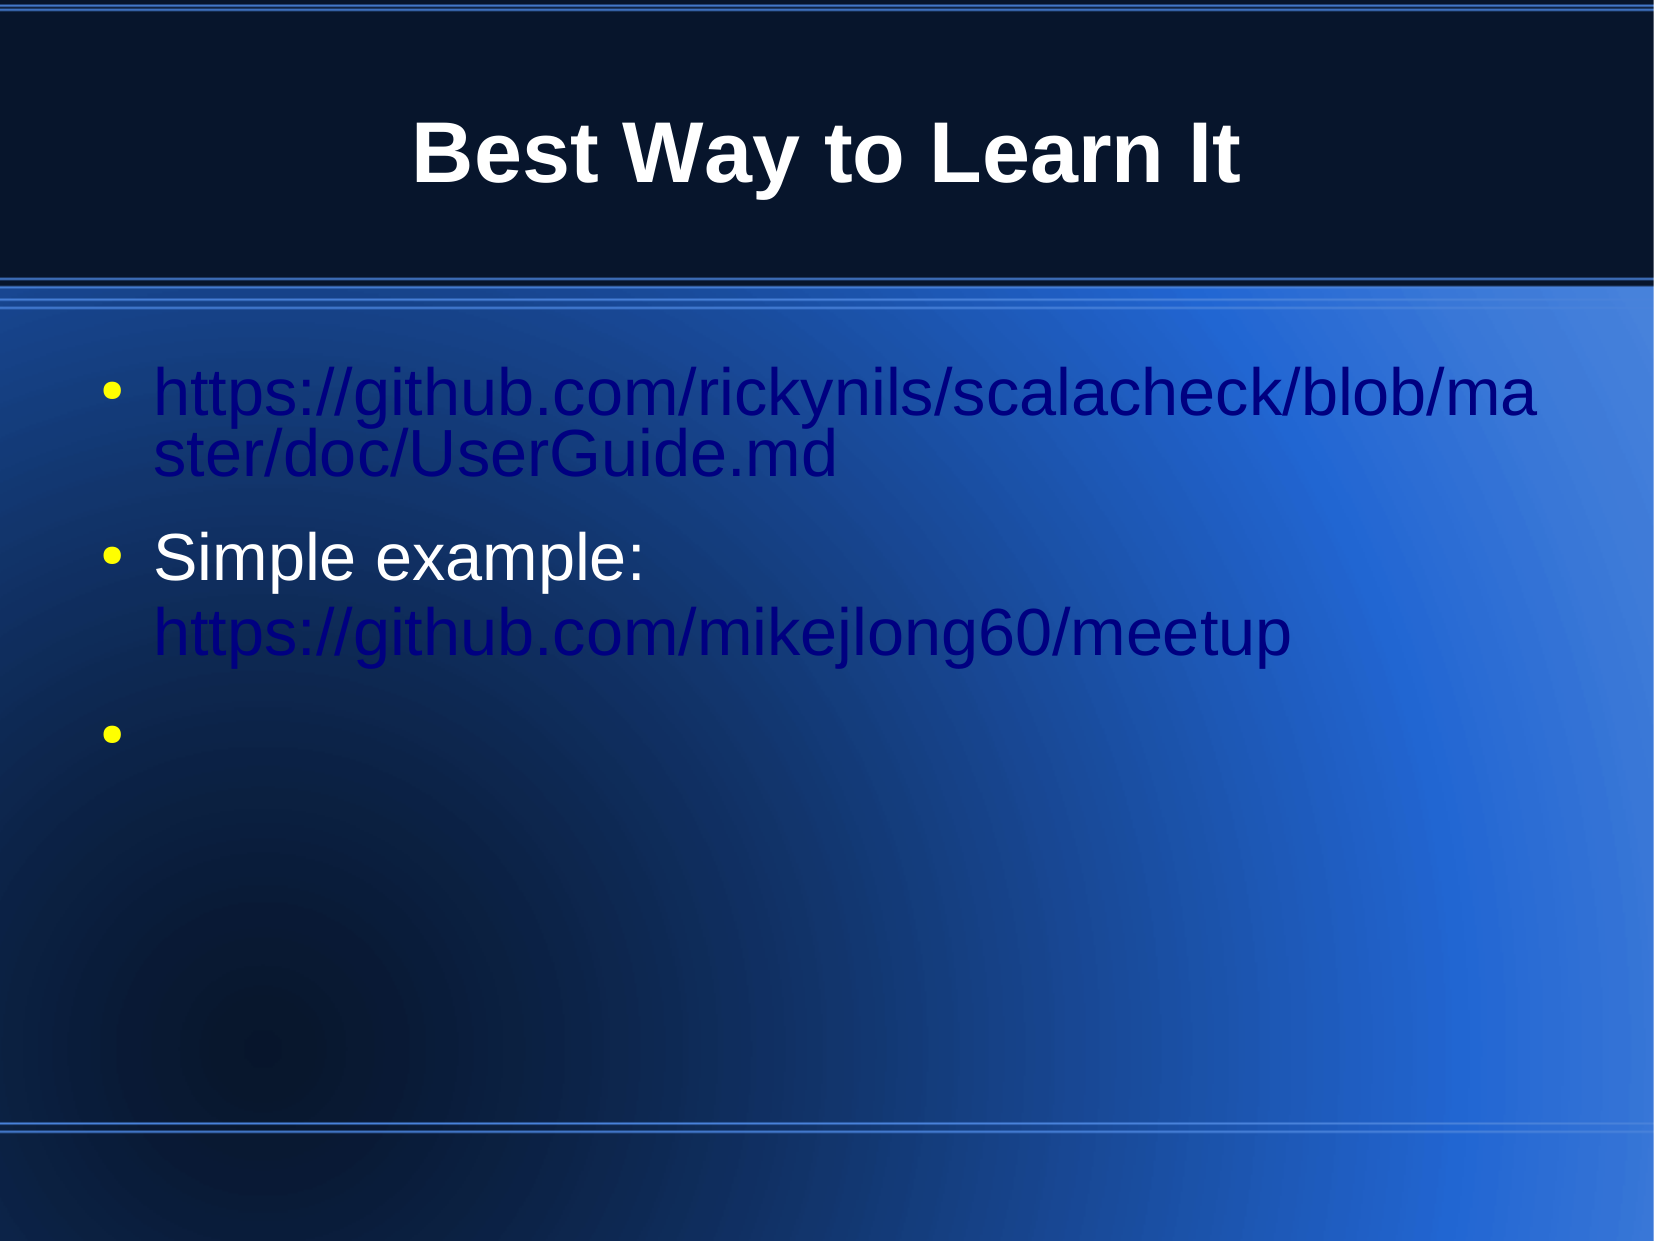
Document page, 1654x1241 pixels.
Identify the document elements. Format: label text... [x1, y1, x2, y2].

picture [0, 0, 1654, 1241]
title Best Way to Learn It [82, 49, 1571, 257]
list https://github.com/rickynils/scalacheck/blob/master/doc/UserGuide.md Simple example: https://github.com/mikejlong60/meetup [82, 355, 1571, 1058]
